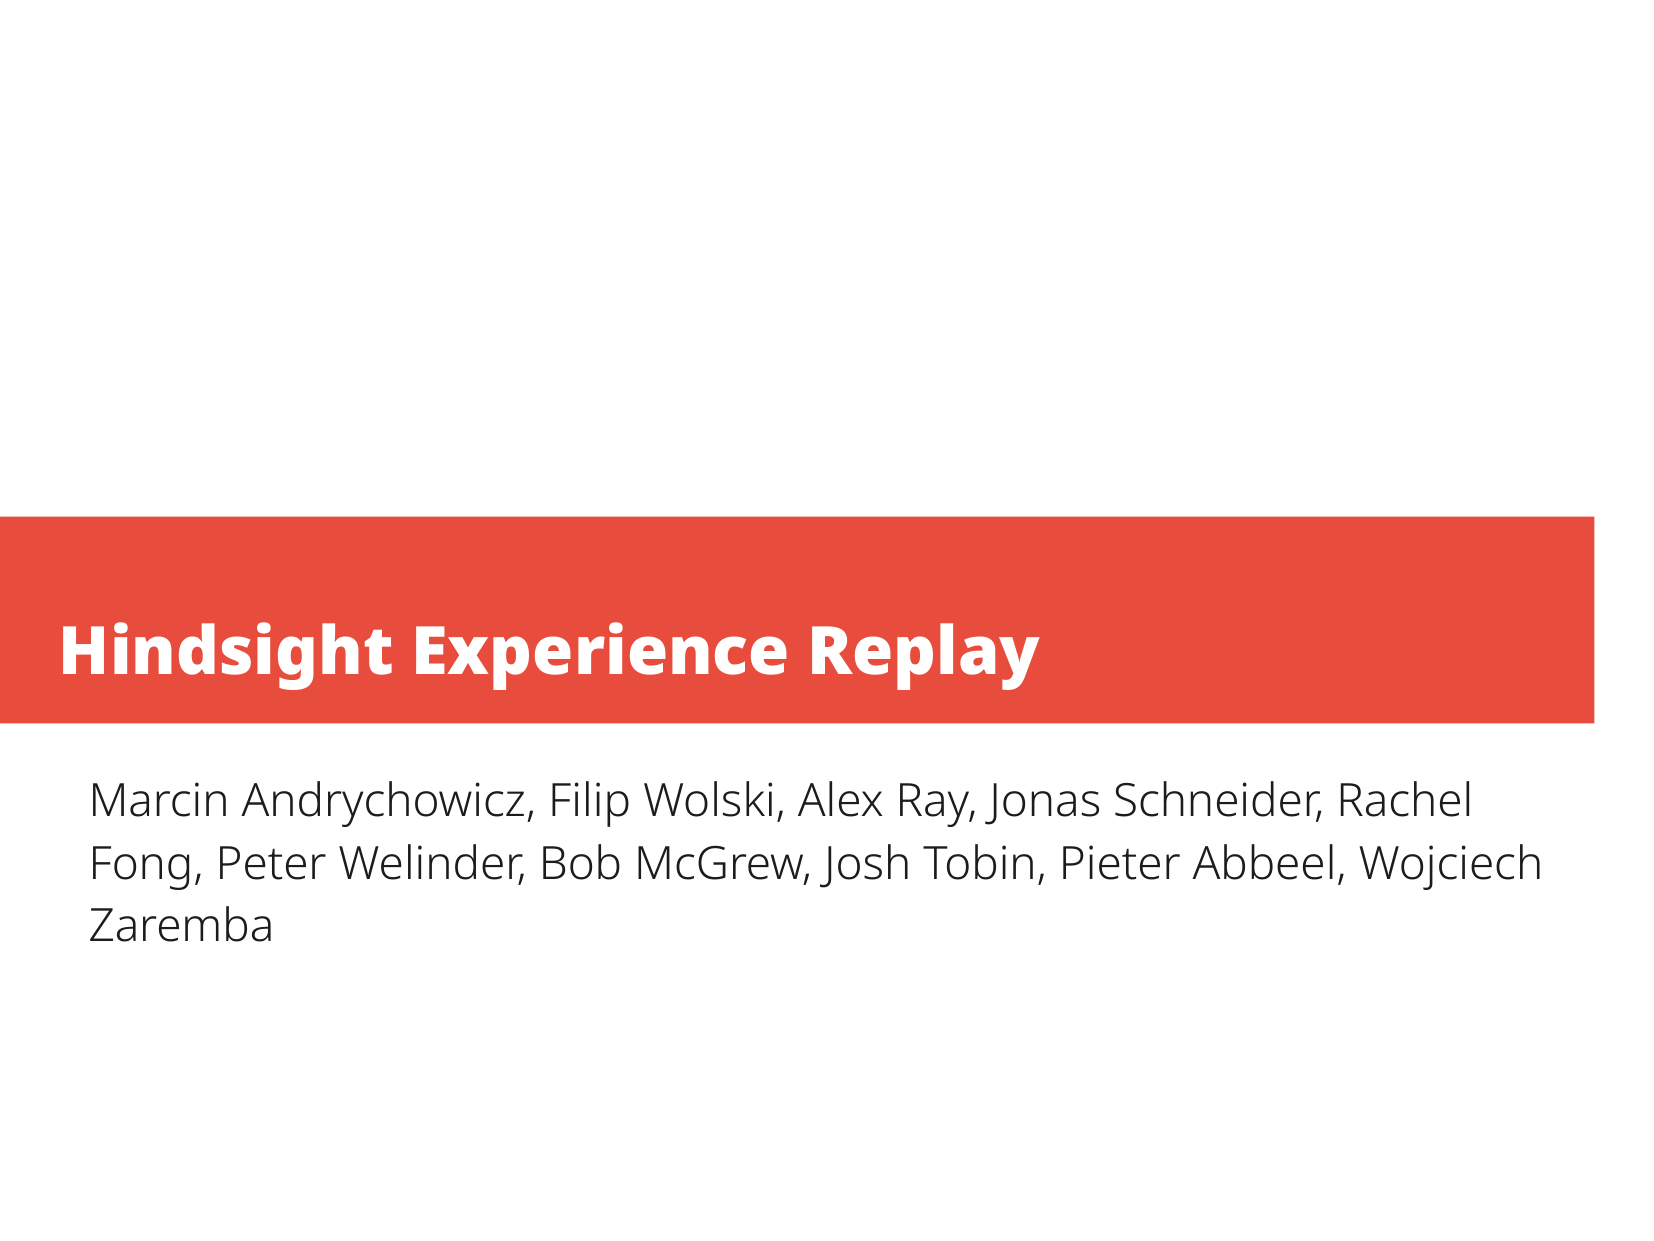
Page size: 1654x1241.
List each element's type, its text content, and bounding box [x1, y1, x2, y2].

subtitle Marcin Andrychowicz, Filip Wolski, Alex Ray, Jonas Schneider, Rachel Fong, Peter Welinder, Bob McGrew, Josh Tobin, Pieter Abbeel, Wojciech Zaremba [88, 767, 1595, 1182]
title Hindsight Experience Replay [59, 546, 1595, 694]
